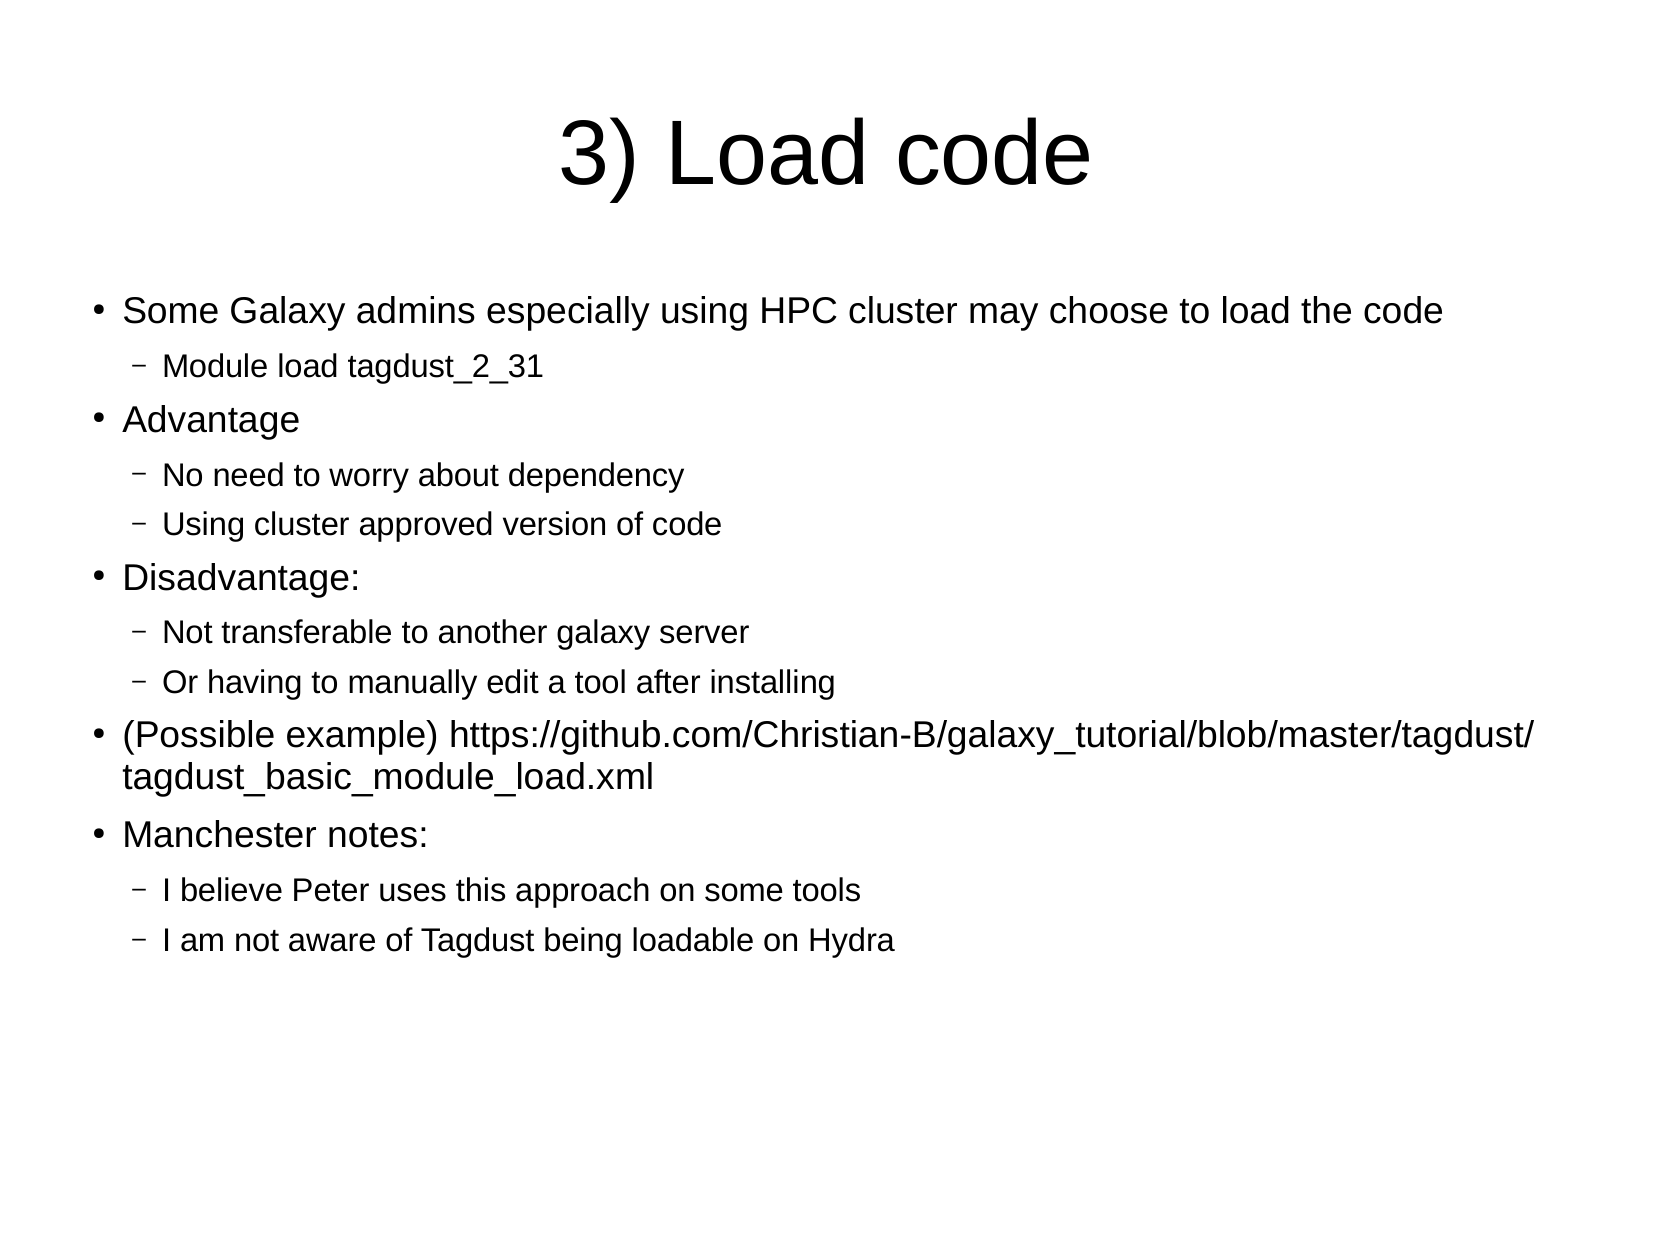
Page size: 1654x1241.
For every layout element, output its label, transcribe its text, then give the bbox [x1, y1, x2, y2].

list Some Galaxy admins especially using HPC cluster may choose to load the code Module load tagdust_2_31 Advantage No need to worry about dependency Using cluster approved version of code Disadvantage: Not transferable to another galaxy server Or having to manually edit a tool after installing (Possible example) https://github.com/Christian-B/galaxy_tutorial/blob/master/tagdust/tagdust_basic_module_load.xml Manchester notes: I believe Peter uses this approach on some tools I am not aware of Tagdust being loadable on Hydra [82, 290, 1571, 1010]
title 3) Load code [82, 49, 1571, 257]
